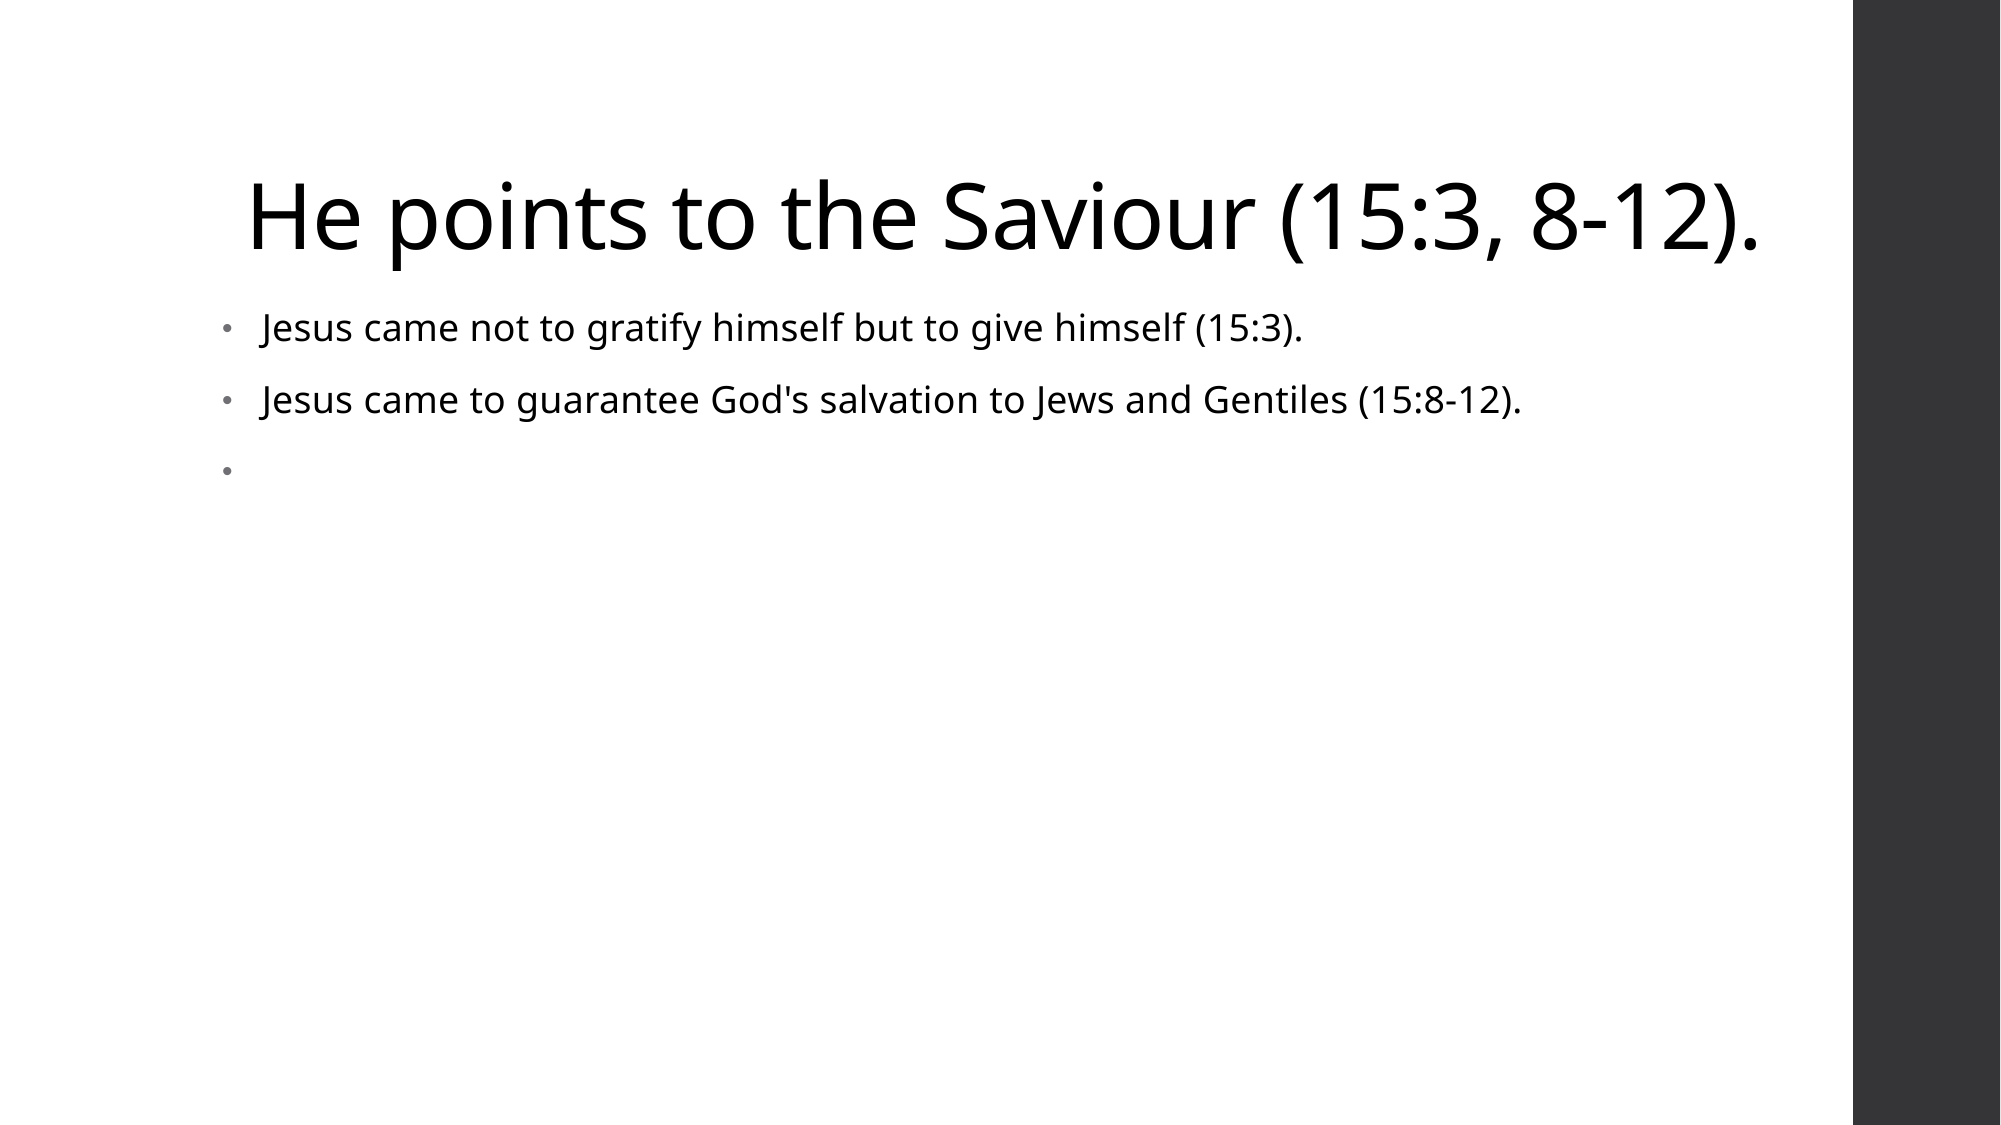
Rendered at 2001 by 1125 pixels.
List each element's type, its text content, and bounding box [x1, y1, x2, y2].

list Jesus came not to gratify himself but to give himself (15:3). Jesus came to guarantee God's salvation to Jews and Gentiles (15:8-12). [206, 299, 1617, 1014]
title He points to the Saviour (15:3, 8-12). [206, 60, 1797, 278]
